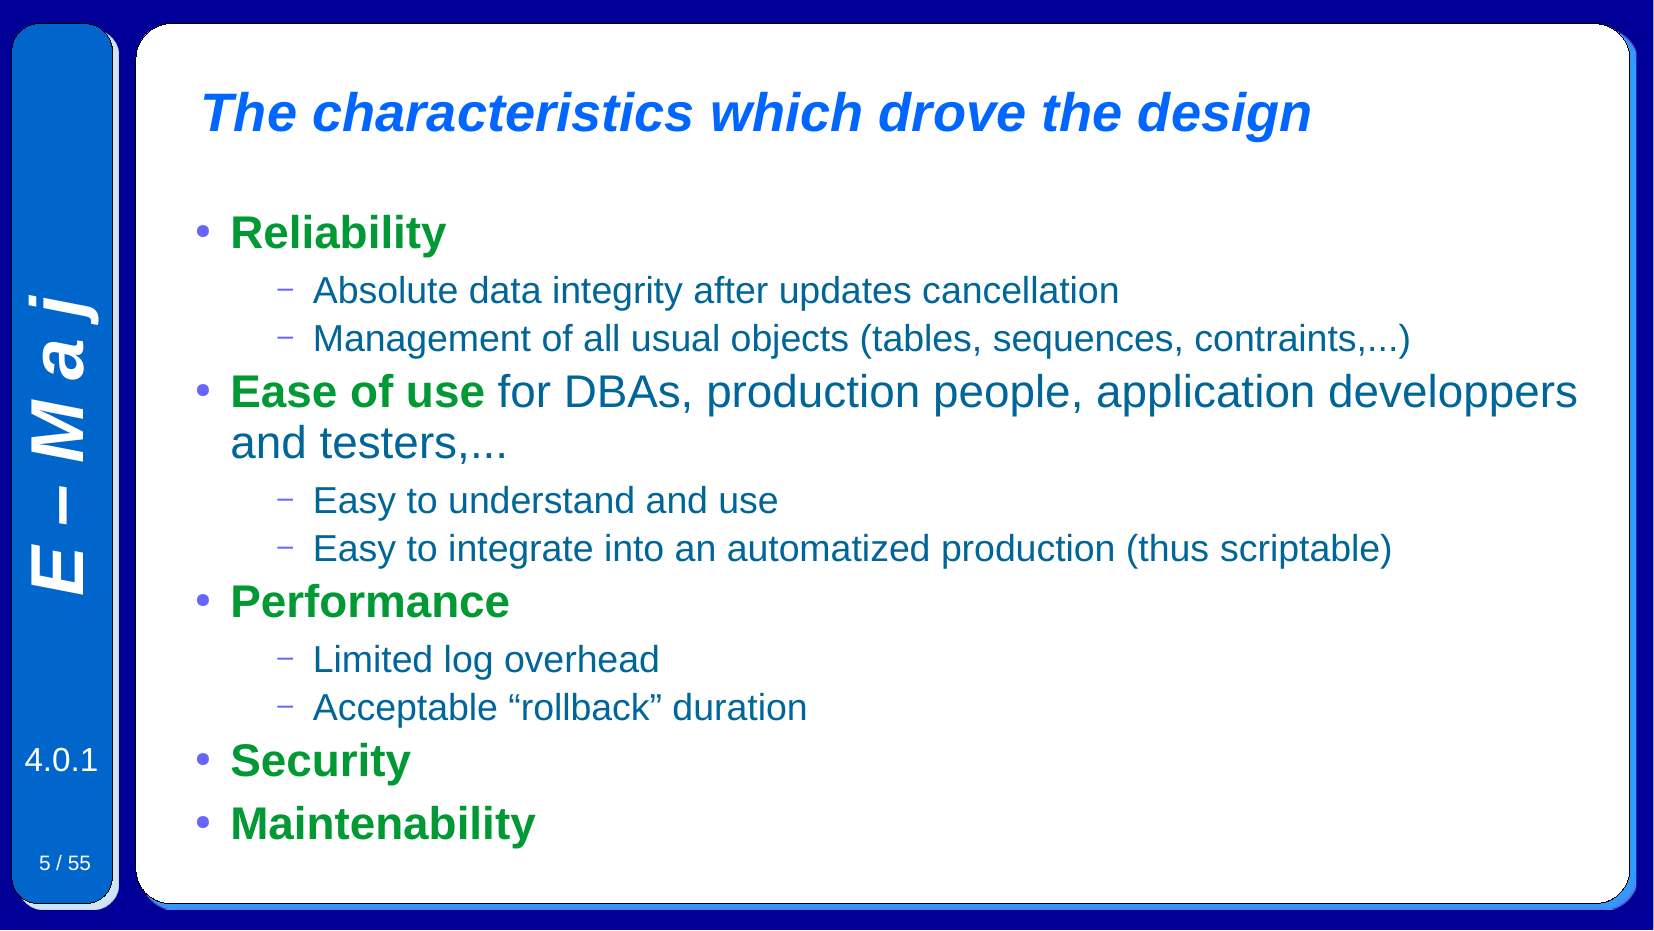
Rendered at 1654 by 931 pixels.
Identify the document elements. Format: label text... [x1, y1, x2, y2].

list Reliability Absolute data integrity after updates cancellation Management of all usual objects (tables, sequences, contraints,...) Ease of use for DBAs, production people, application developpers and testers,... Easy to understand and use Easy to integrate into an automatized production (thus scriptable) Performance Limited log overhead Acceptable “rollback” duration Security Maintenability [177, 206, 1587, 849]
title The characteristics which drove the design [200, 34, 1575, 191]
